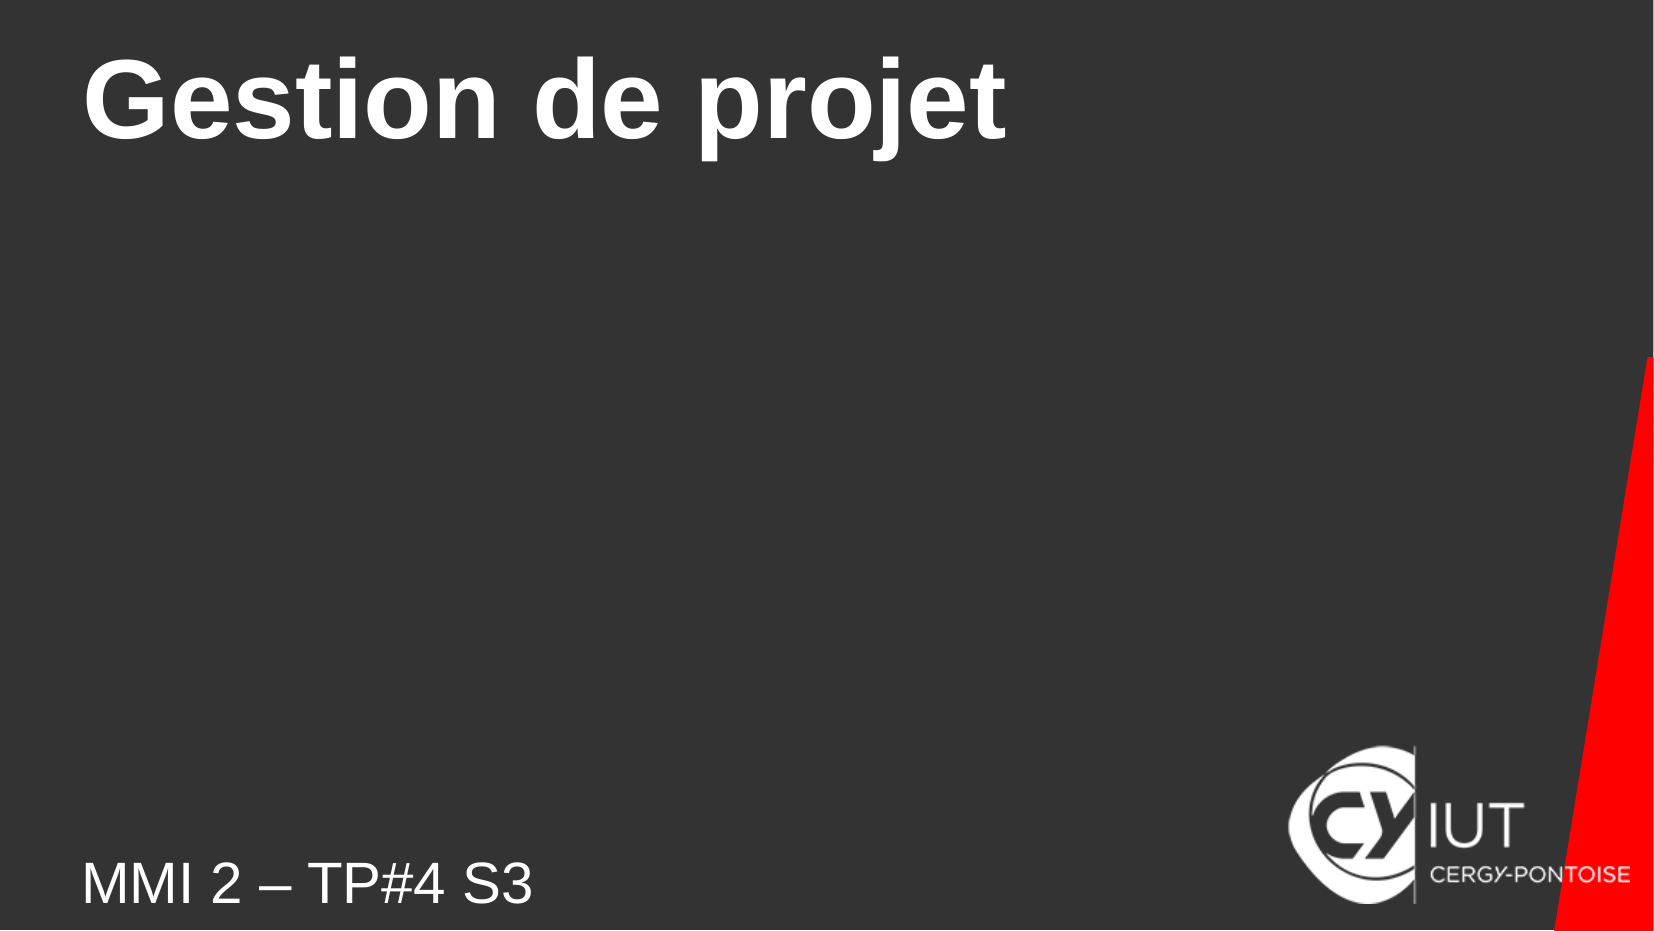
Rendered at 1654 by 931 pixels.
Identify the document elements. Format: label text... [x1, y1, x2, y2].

picture [1284, 744, 1630, 904]
title MMI 2 – TP#4 S3 [81, 805, 1134, 931]
text_box [1554, 356, 1654, 931]
title Gestion de projet [82, 36, 1571, 226]
